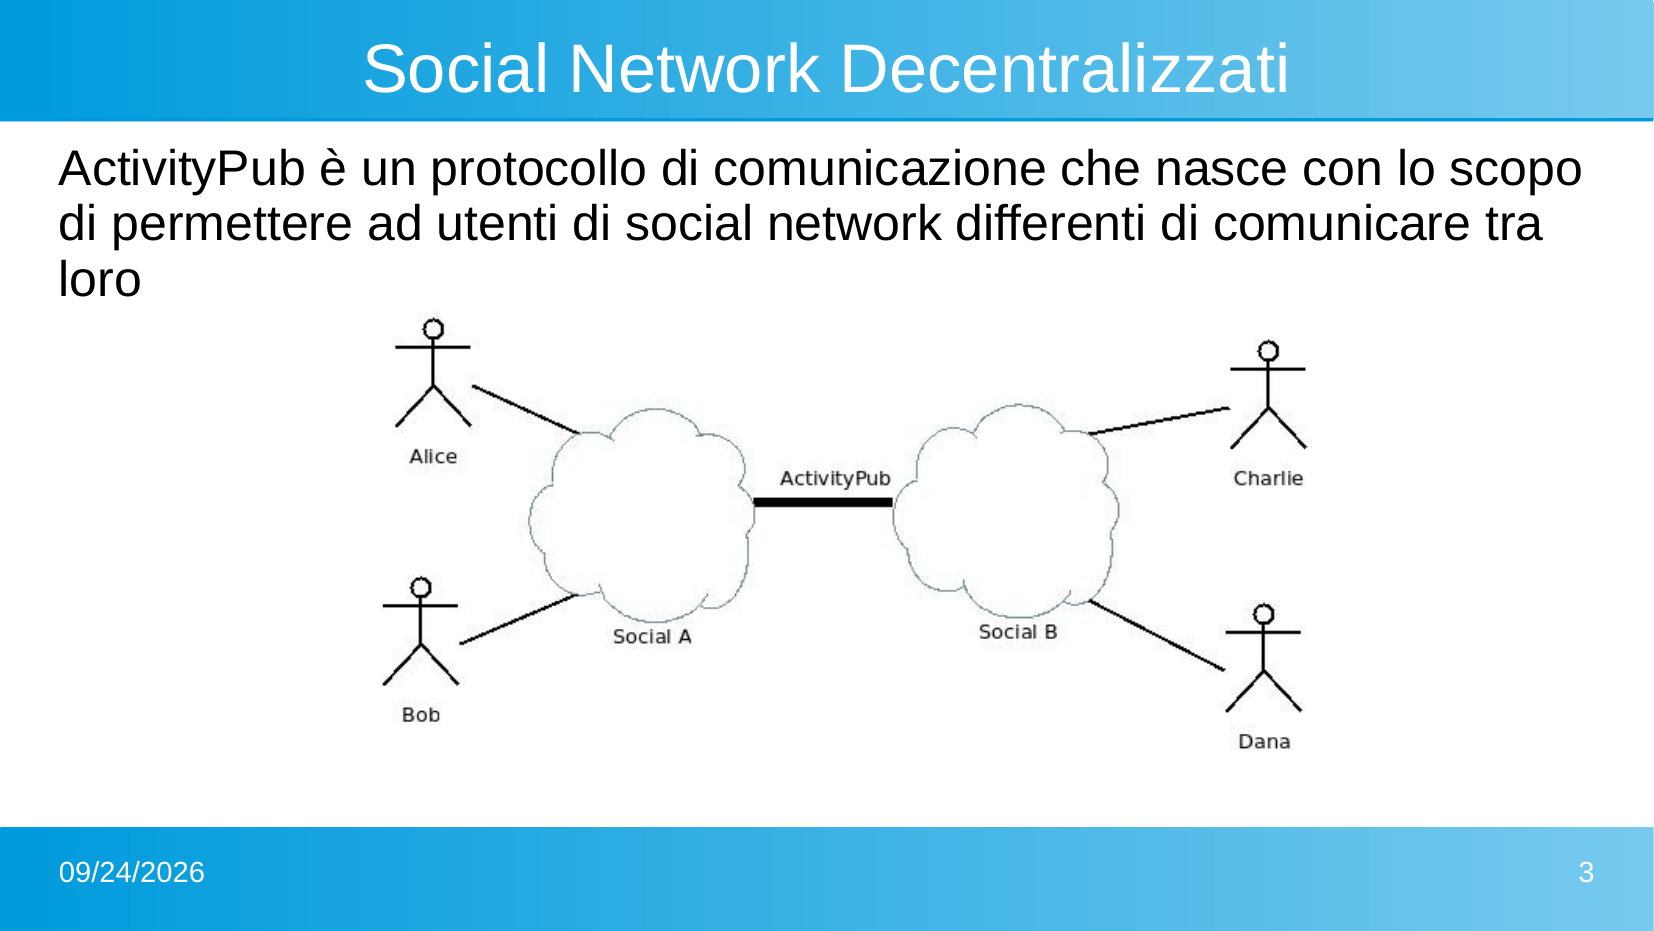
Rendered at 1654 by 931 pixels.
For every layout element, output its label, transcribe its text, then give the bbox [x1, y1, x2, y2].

title Social Network Decentralizzati [59, 29, 1595, 108]
list ActivityPub è un protocollo di comunicazione che nasce con lo scopo di permettere ad utenti di social network differenti di comunicare tra loro [59, 139, 1595, 263]
picture [380, 299, 1312, 758]
